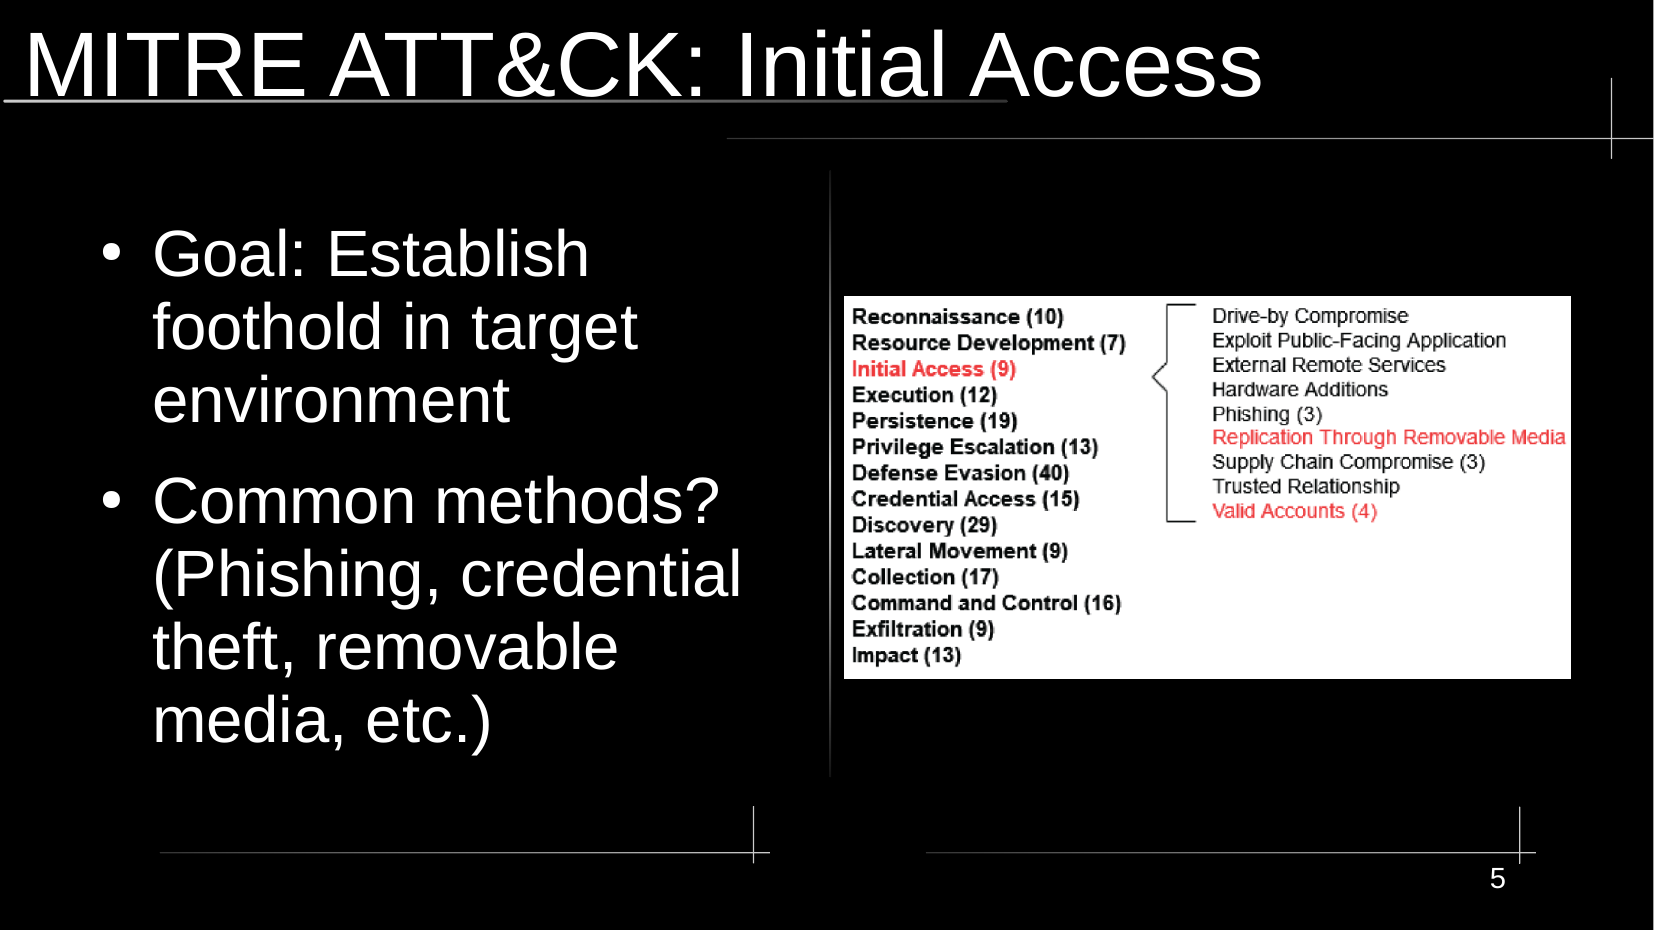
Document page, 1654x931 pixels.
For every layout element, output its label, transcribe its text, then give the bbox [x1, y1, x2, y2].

list Goal: Establish foothold in target environment Common methods? (Phishing, credential theft, removable media, etc.) [82, 217, 809, 758]
title MITRE ATT&CK: Initial Access [23, 11, 1589, 119]
picture [844, 296, 1571, 679]
